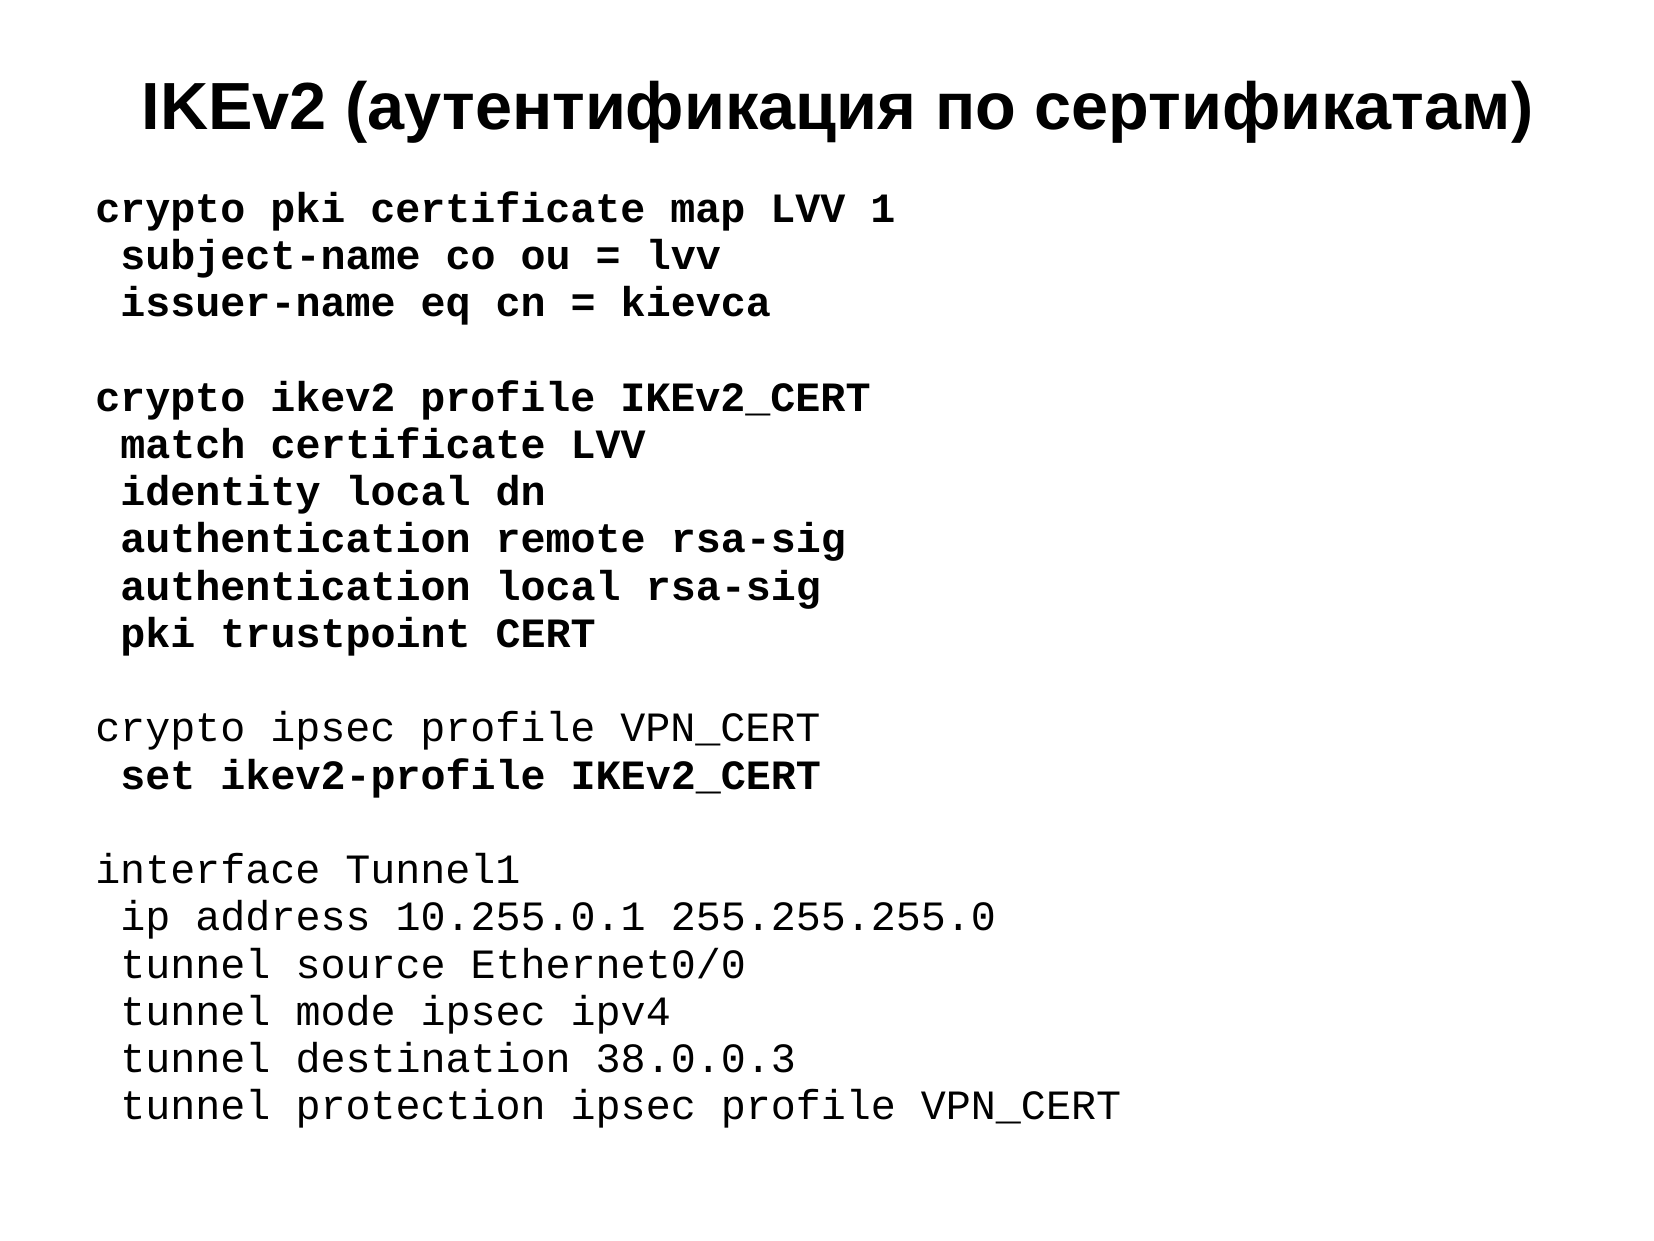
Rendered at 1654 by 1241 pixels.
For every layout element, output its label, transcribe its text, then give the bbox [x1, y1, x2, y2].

text_box IKEv2 (аутентификация по сертификатам) [64, 37, 1613, 151]
list crypto pki certificate map LVV 1 subject-name co ou = lvv issuer-name eq cn = kievca crypto ikev2 profile IKEv2_CERT match certificate LVV identity local dn authentication remote rsa-sig authentication local rsa-sig pki trustpoint CERT crypto ipsec profile VPN_CERT set ikev2-profile IKEv2_CERT interface Tunnel1 ip address 10.255.0.1 255.255.255.0 tunnel source Ethernet0/0 tunnel mode ipsec ipv4 tunnel destination 38.0.0.3 tunnel protection ipsec profile VPN_CERT [95, 187, 1538, 1208]
